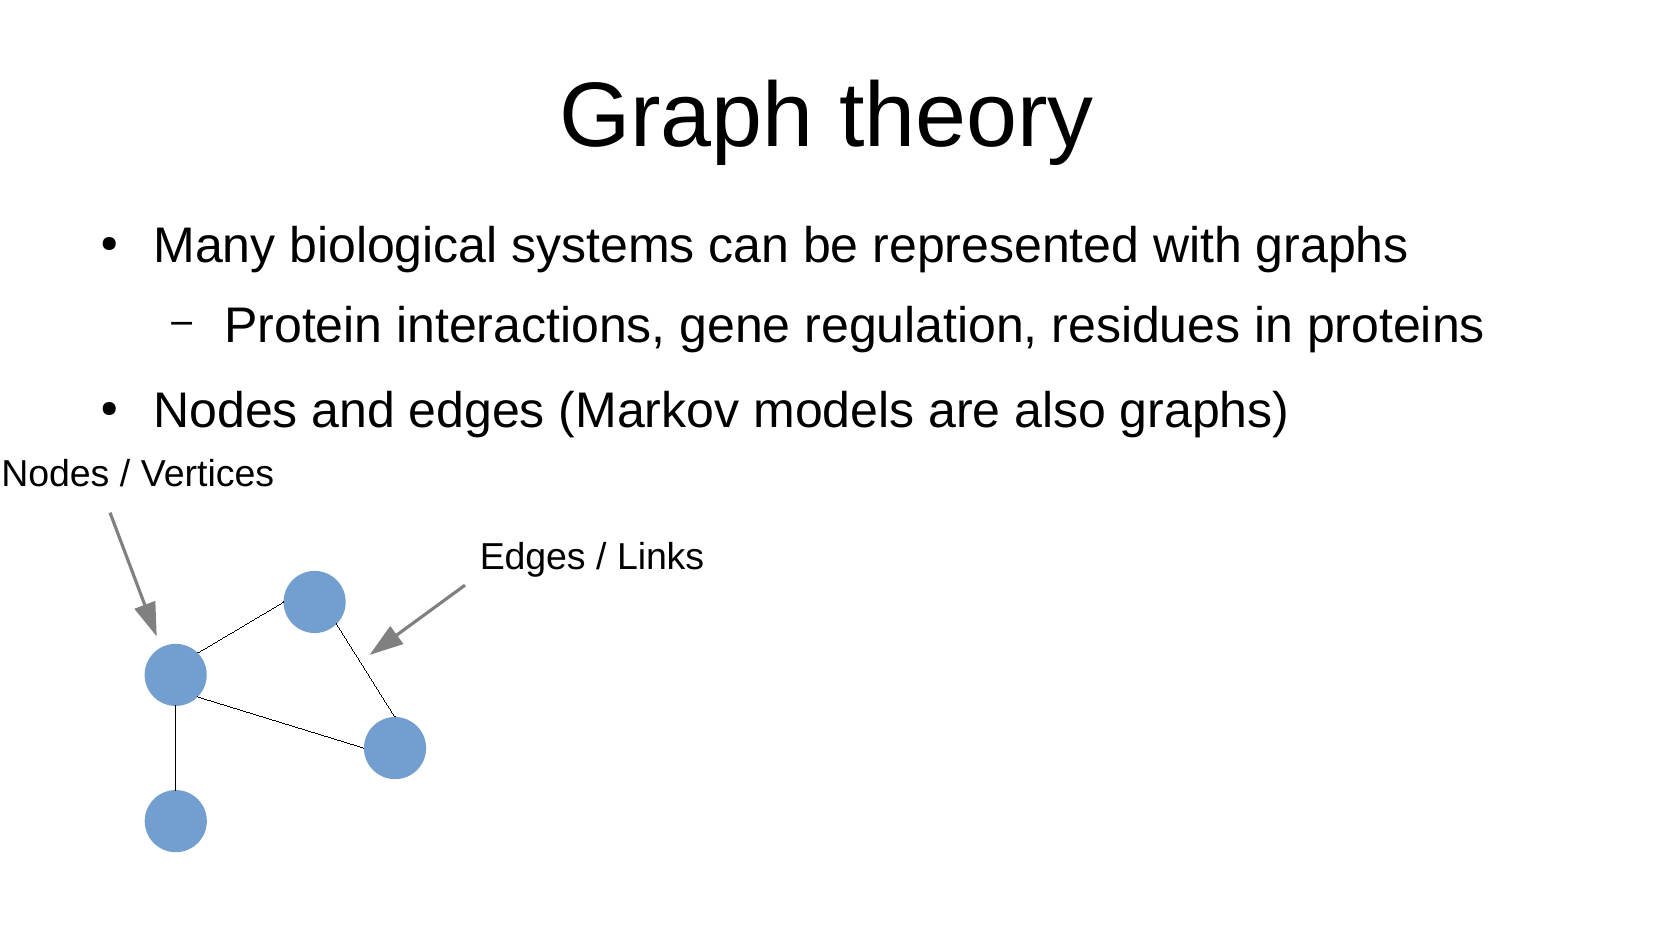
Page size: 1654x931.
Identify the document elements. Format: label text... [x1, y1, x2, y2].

text_box Nodes / Vertices [0, 445, 372, 502]
text_box [363, 717, 427, 780]
text_box [144, 790, 207, 853]
text_box [283, 570, 346, 634]
title Graph theory [82, 37, 1571, 193]
text_box Edges / Links [465, 528, 850, 586]
text_box [144, 643, 207, 706]
list Many biological systems can be represented with graphs Protein interactions, gene regulation, residues in proteins Nodes and edges (Markov models are also graphs) [82, 217, 1571, 758]
